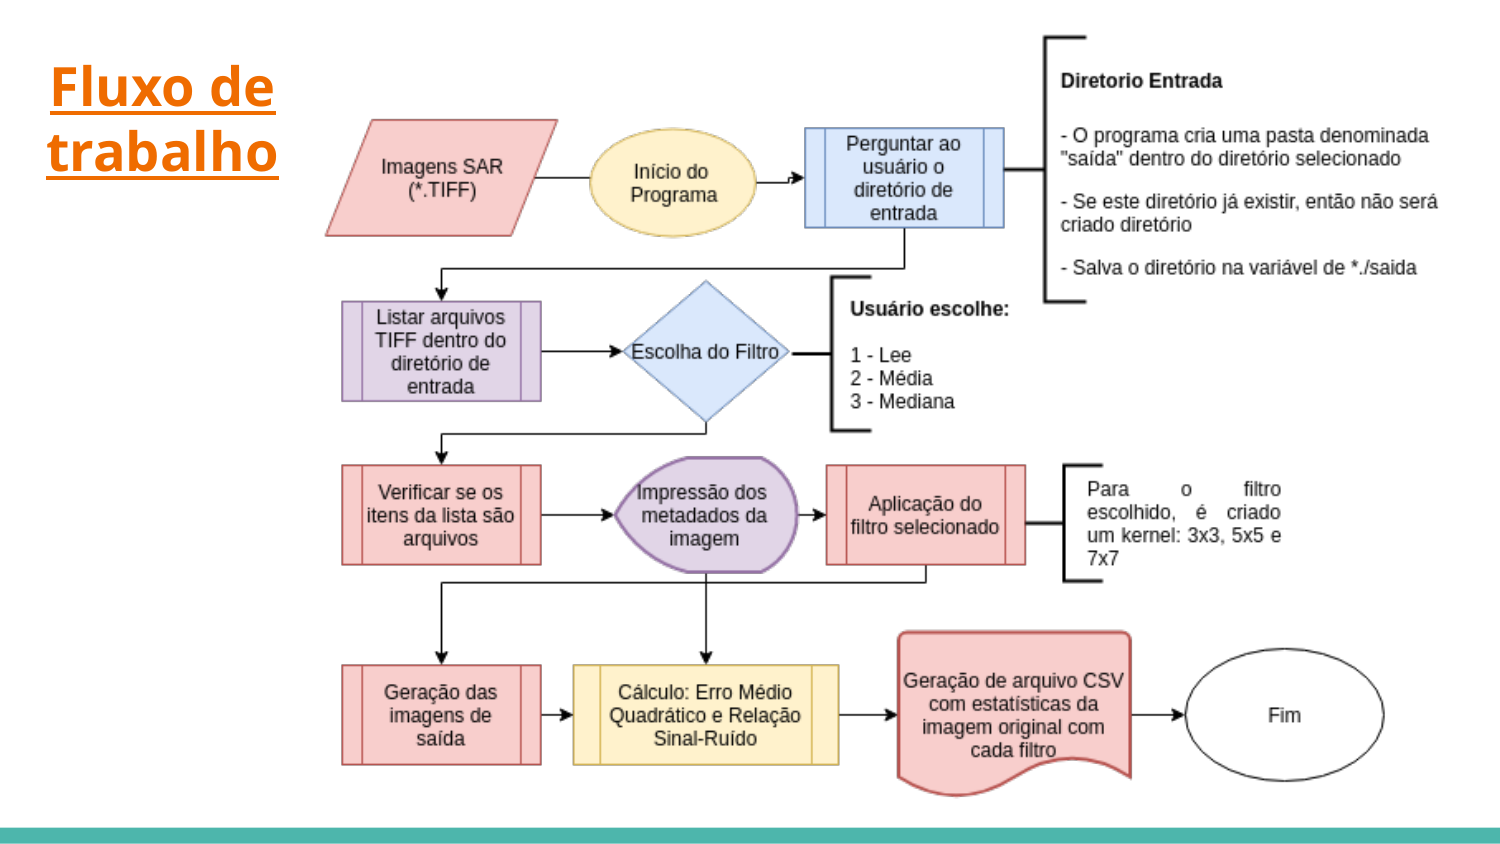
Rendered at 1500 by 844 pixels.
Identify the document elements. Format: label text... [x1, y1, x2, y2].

title Fluxo de trabalho [16, 37, 309, 281]
picture [322, 22, 1471, 802]
